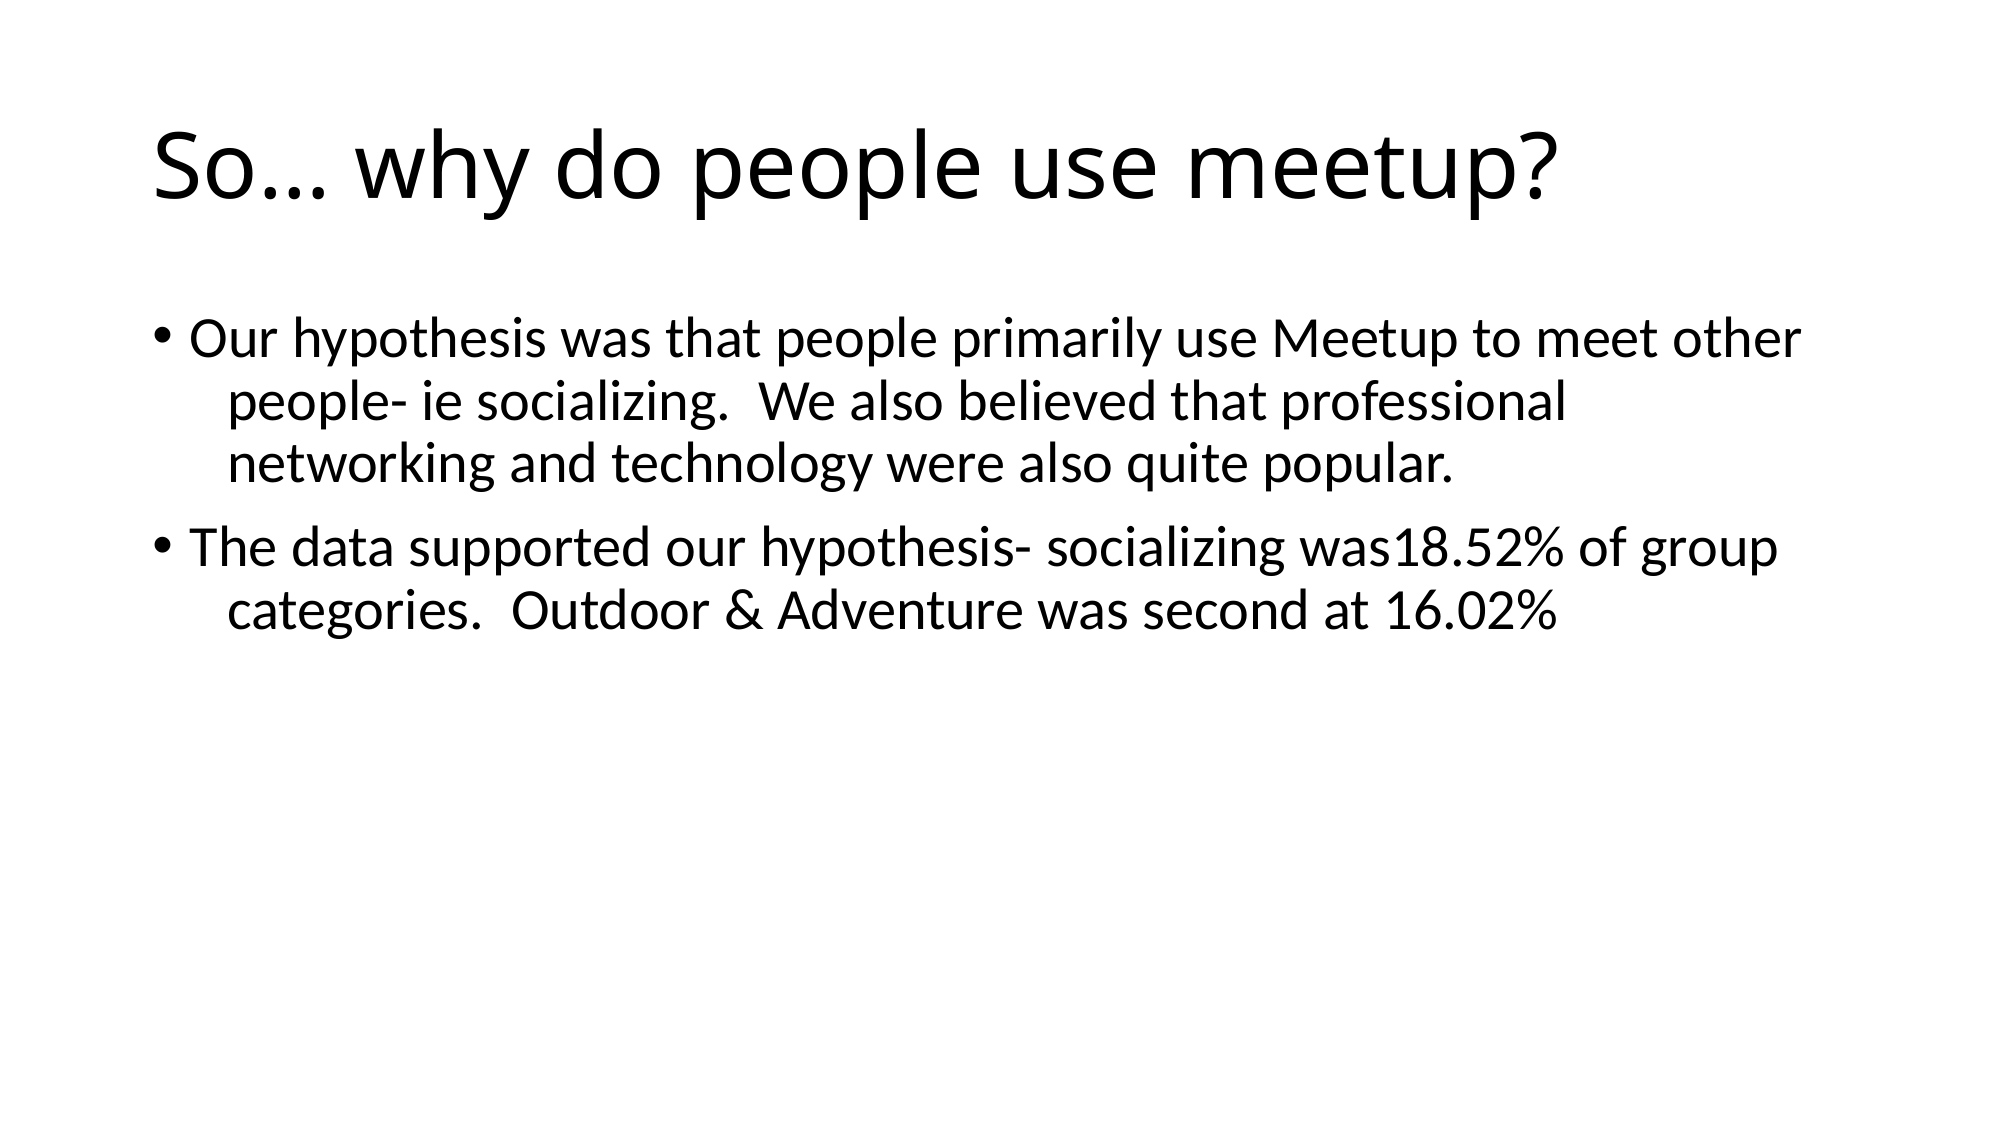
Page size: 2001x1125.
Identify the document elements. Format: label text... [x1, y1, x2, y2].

list Our hypothesis was that people primarily use Meetup to meet other people- ie socializing. We also believed that professional networking and technology were also quite popular. The data supported our hypothesis- socializing was18.52% of group categories. Outdoor & Adventure was second at 16.02% [137, 299, 1863, 1014]
title So… why do people use meetup? [137, 59, 1863, 278]
